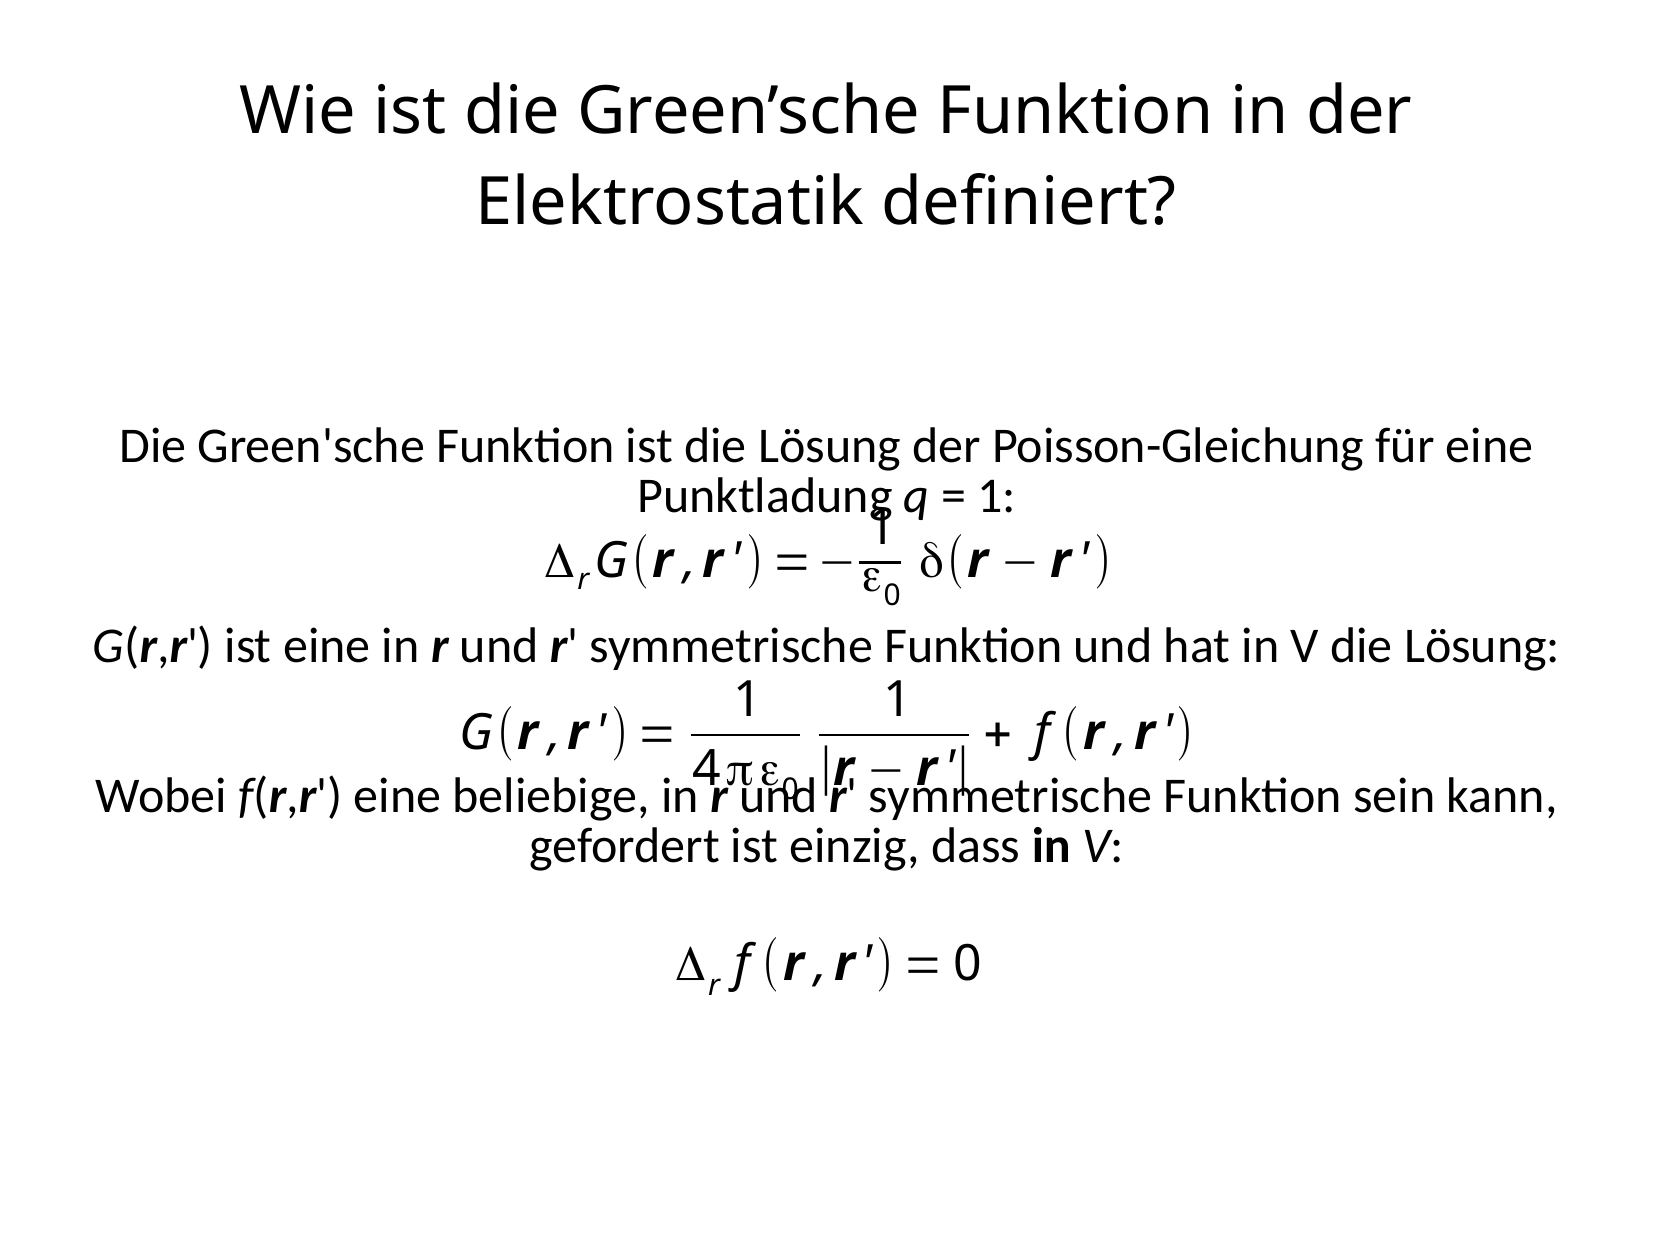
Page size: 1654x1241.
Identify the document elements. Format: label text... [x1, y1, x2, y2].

chart [536, 497, 1117, 613]
chart [667, 933, 986, 1003]
subtitle Die Green'sche Funktion ist die Lösung der Poisson-Gleichung für eine Punktladung q = 1: G(r,r') ist eine in r und r' symmetrische Funktion und hat in V die Lösung: Wobei f(r,r') eine beliebige, in r und r' symmetrische Funktion sein kann, gefordert ist einzig, dass in V: [82, 290, 1571, 1010]
chart [453, 669, 1200, 807]
title Wie ist die Green’sche Funktion in der Elektrostatik definiert? [82, 49, 1571, 257]
